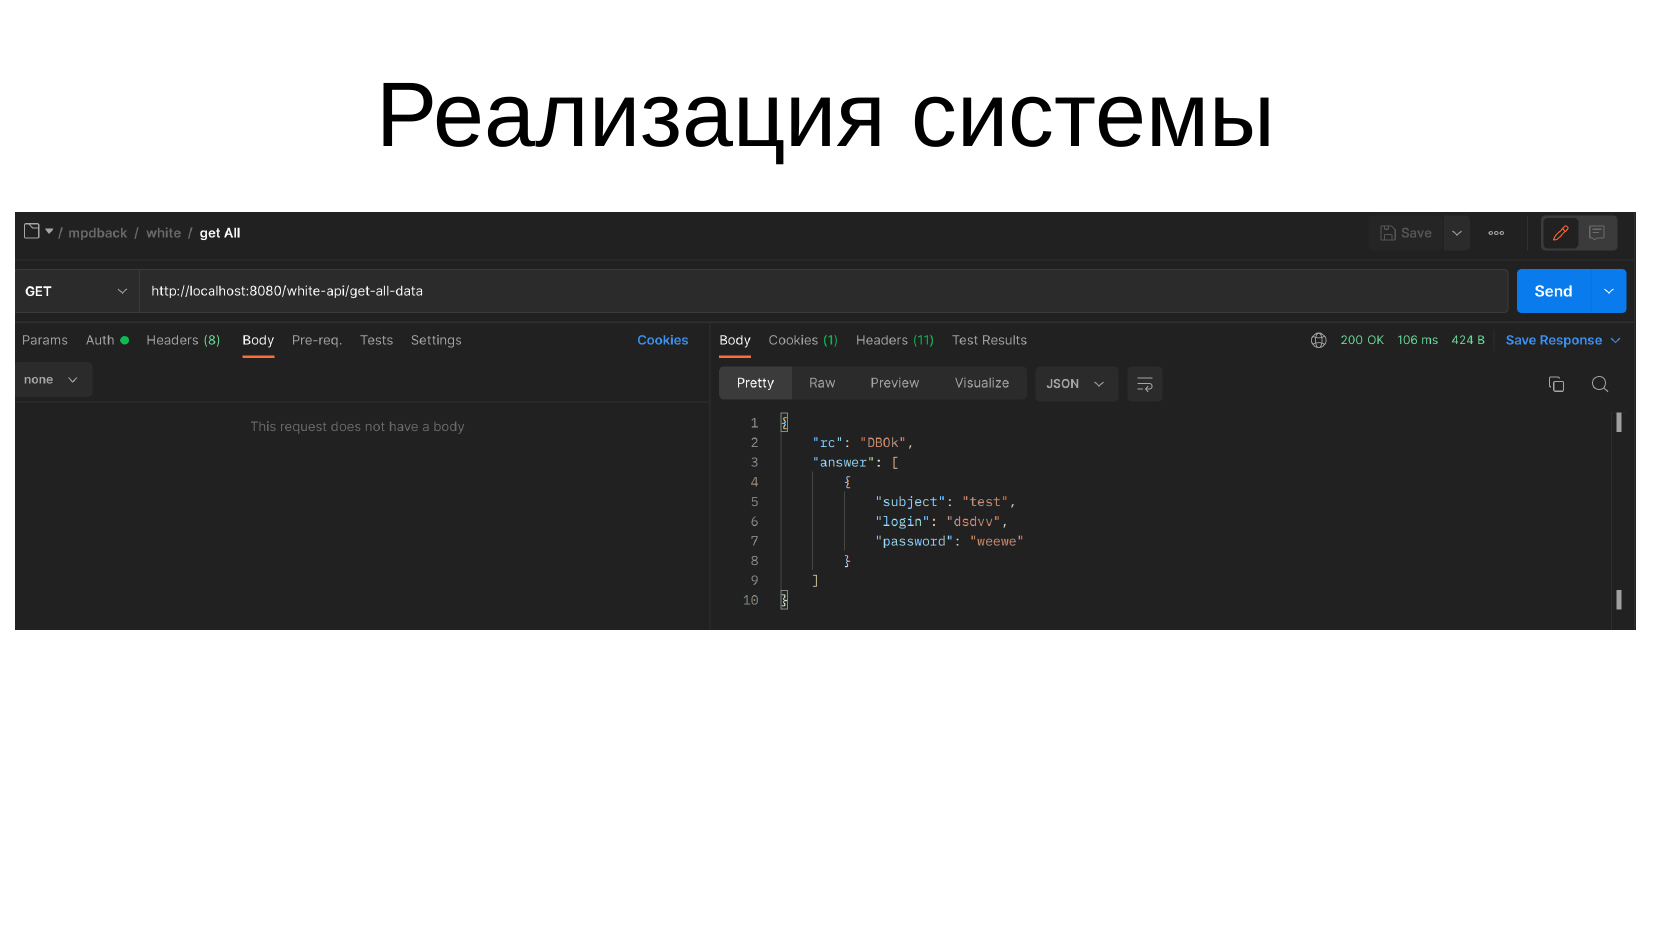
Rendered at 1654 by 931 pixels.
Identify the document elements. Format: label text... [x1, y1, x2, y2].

title Реализация системы [82, 37, 1571, 193]
picture [15, 212, 1636, 631]
